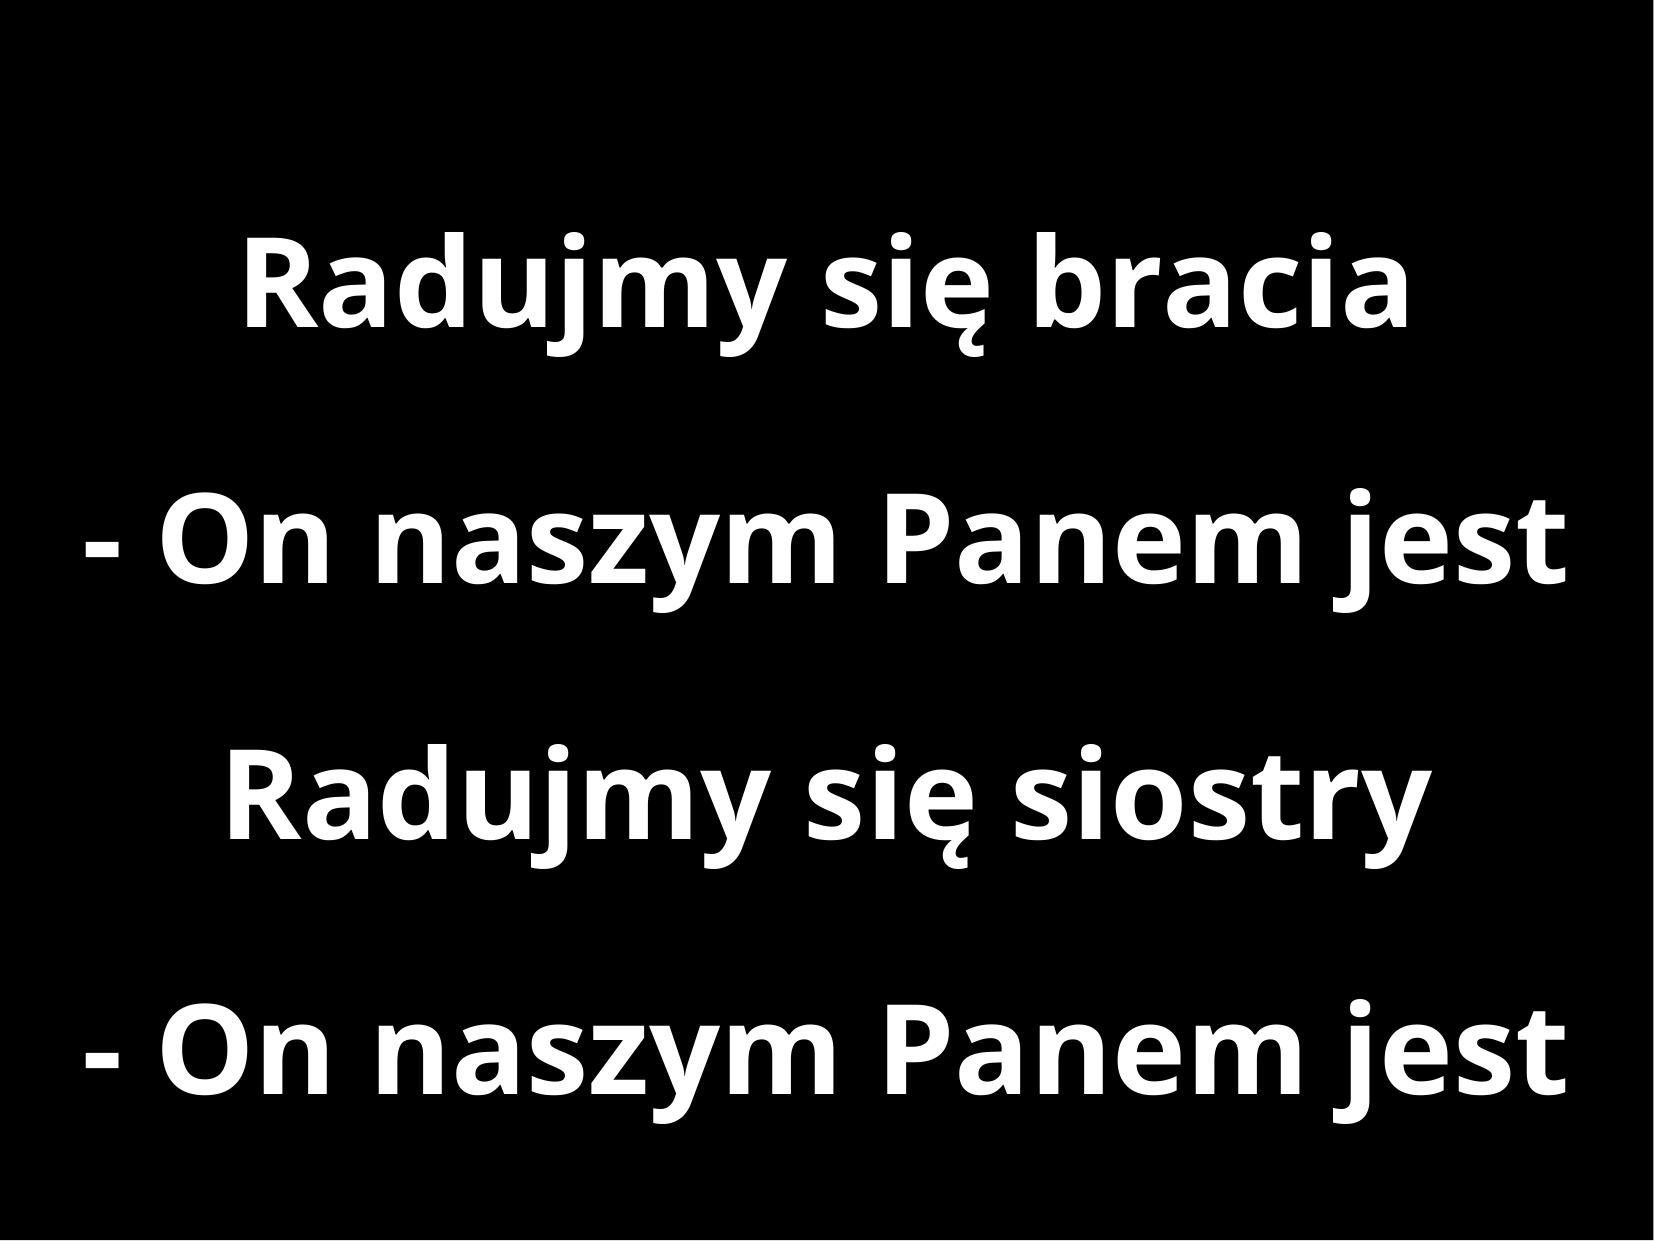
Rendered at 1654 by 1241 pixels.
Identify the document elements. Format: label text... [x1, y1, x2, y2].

title Radujmy się bracia - On naszym Panem jest Radujmy się siostry - On naszym Panem jest [0, 0, 1654, 1241]
